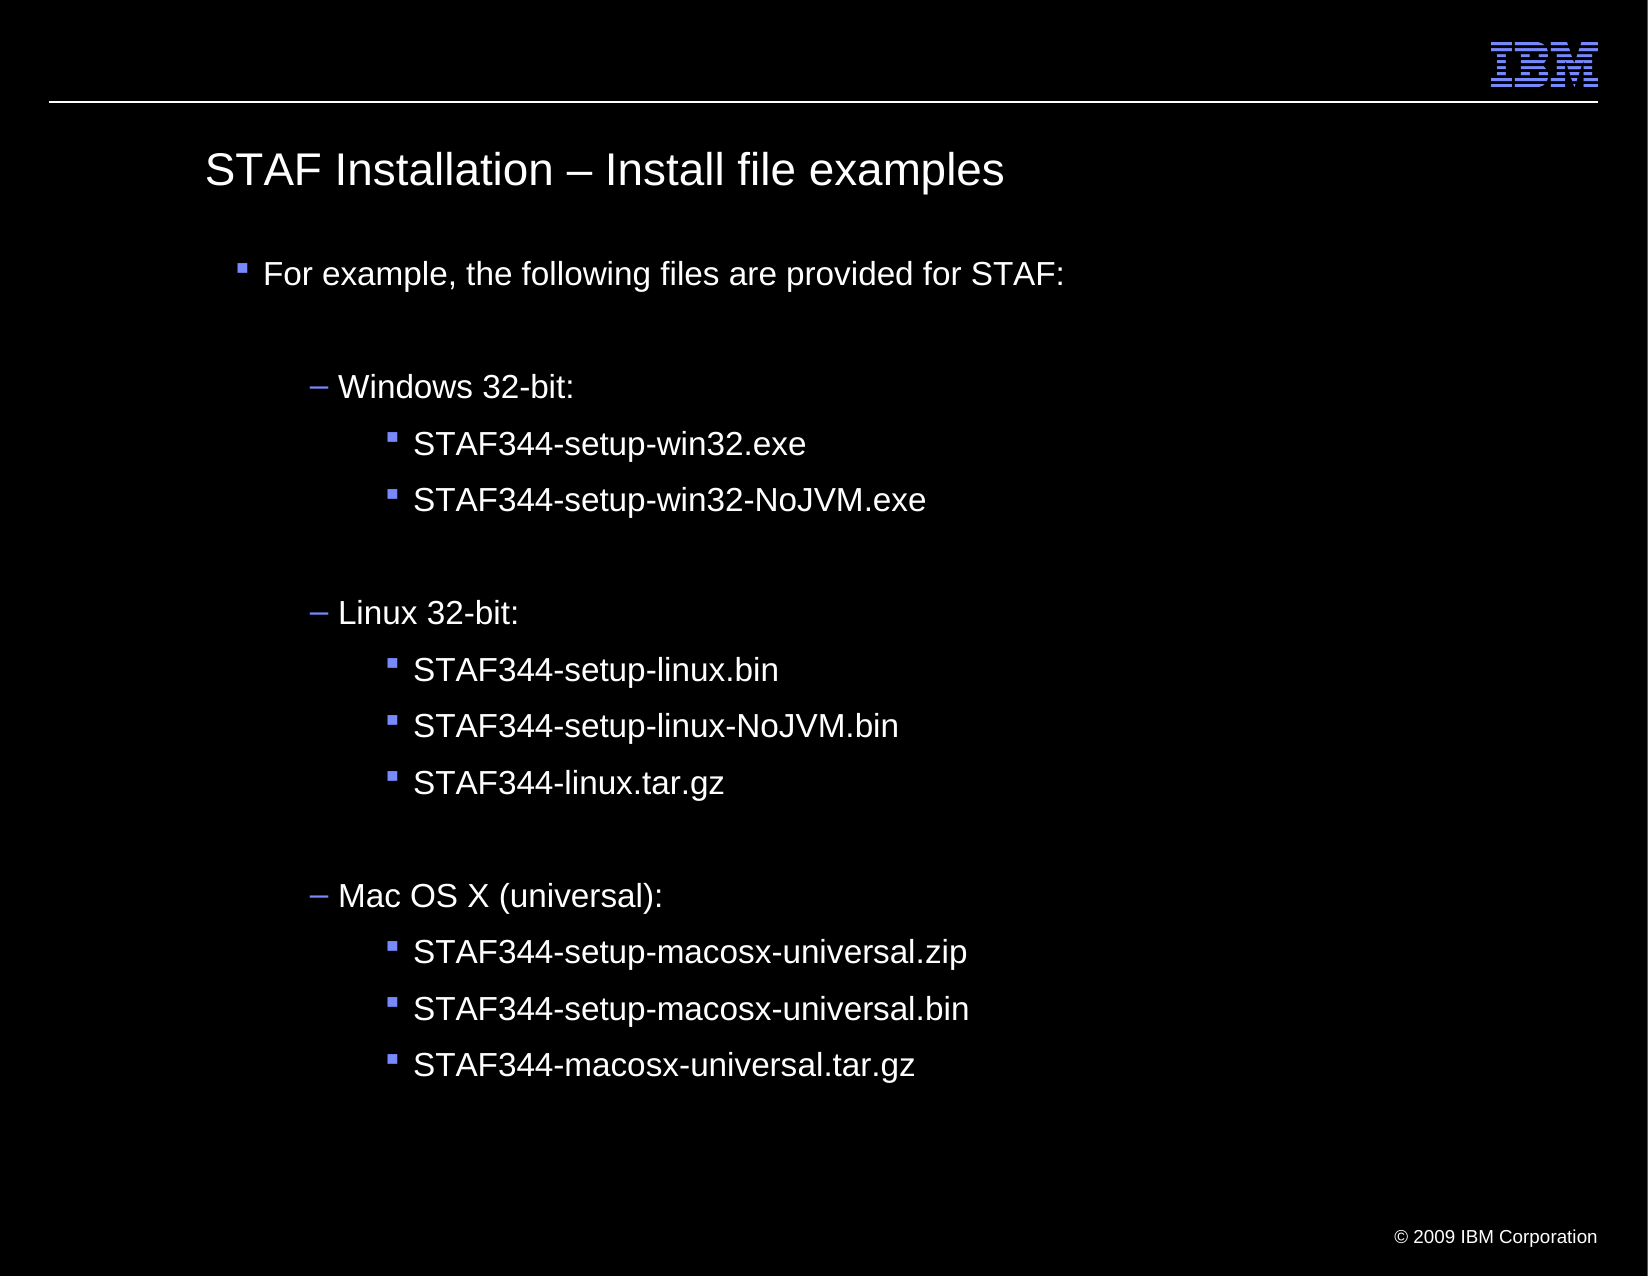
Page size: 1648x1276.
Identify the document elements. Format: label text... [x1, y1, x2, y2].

title STAF Installation – Install file examples [188, 137, 1648, 231]
text_box For example, the following files are provided for STAF: Windows 32-bit: STAF344-setup-win32.exe STAF344-setup-win32-NoJVM.exe Linux 32-bit: STAF344-setup-linux.bin STAF344-setup-linux-NoJVM.bin STAF344-linux.tar.gz Mac OS X (universal): STAF344-setup-macosx-universal.zip STAF344-setup-macosx-universal.bin STAF344-macosx-universal.tar.gz [235, 252, 1584, 1130]
picture [1491, 42, 1598, 87]
